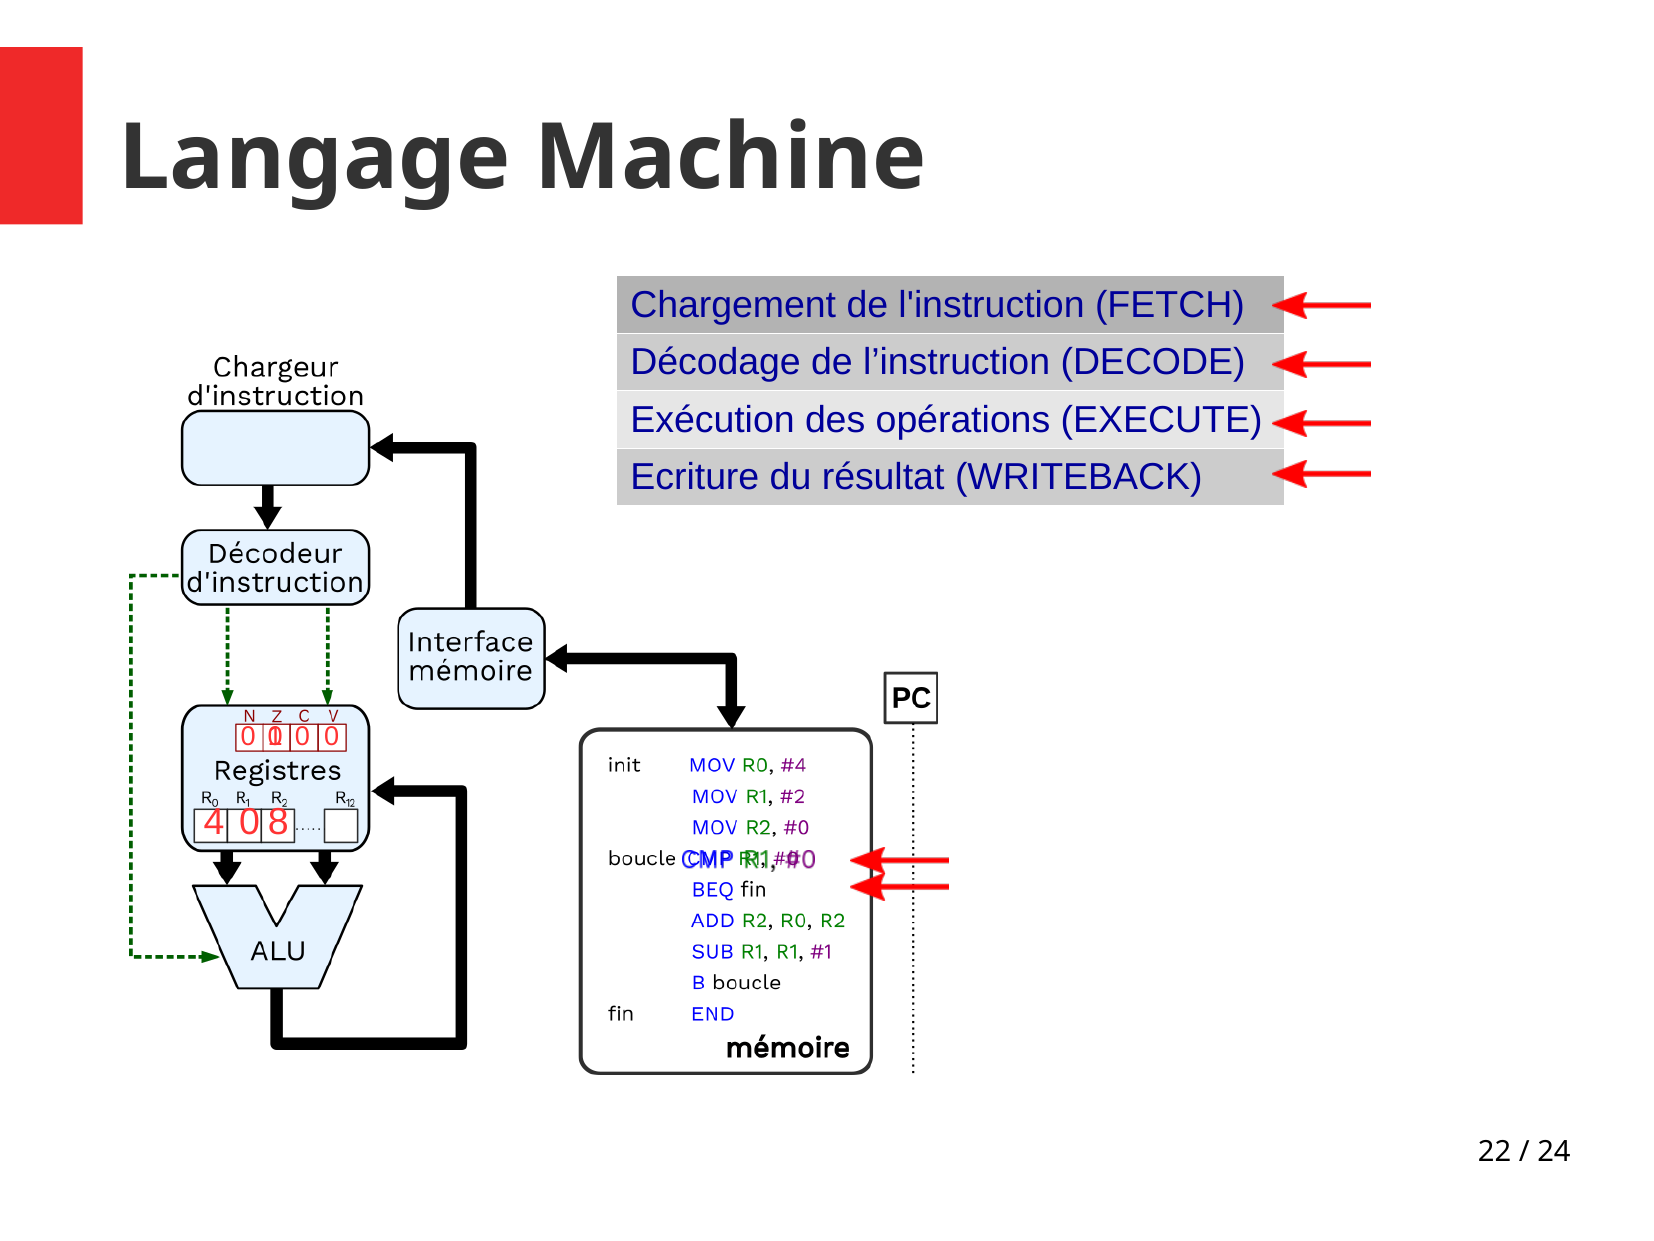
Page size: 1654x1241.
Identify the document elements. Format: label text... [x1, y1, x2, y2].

text_box 0 [315, 713, 339, 760]
picture [1272, 460, 1371, 488]
table_cell Ecriture du résultat (WRITEBACK) [617, 449, 1284, 505]
text_box 0 [286, 713, 310, 760]
text_box 8 [253, 793, 301, 851]
picture [1272, 292, 1371, 319]
table_cell Décodage de l’instruction (DECODE) [617, 334, 1284, 390]
picture [129, 355, 949, 1075]
title Langage Machine [118, 49, 1571, 257]
text_box 0 [231, 713, 256, 759]
picture [1272, 410, 1371, 438]
text_box 0 [224, 793, 253, 851]
table_header Chargement de l'instruction (FETCH) [617, 276, 1284, 333]
text_box 1 [258, 713, 283, 760]
picture [1272, 351, 1371, 378]
text_box 4 [188, 793, 224, 851]
table_cell Exécution des opérations (EXECUTE) [617, 391, 1284, 448]
